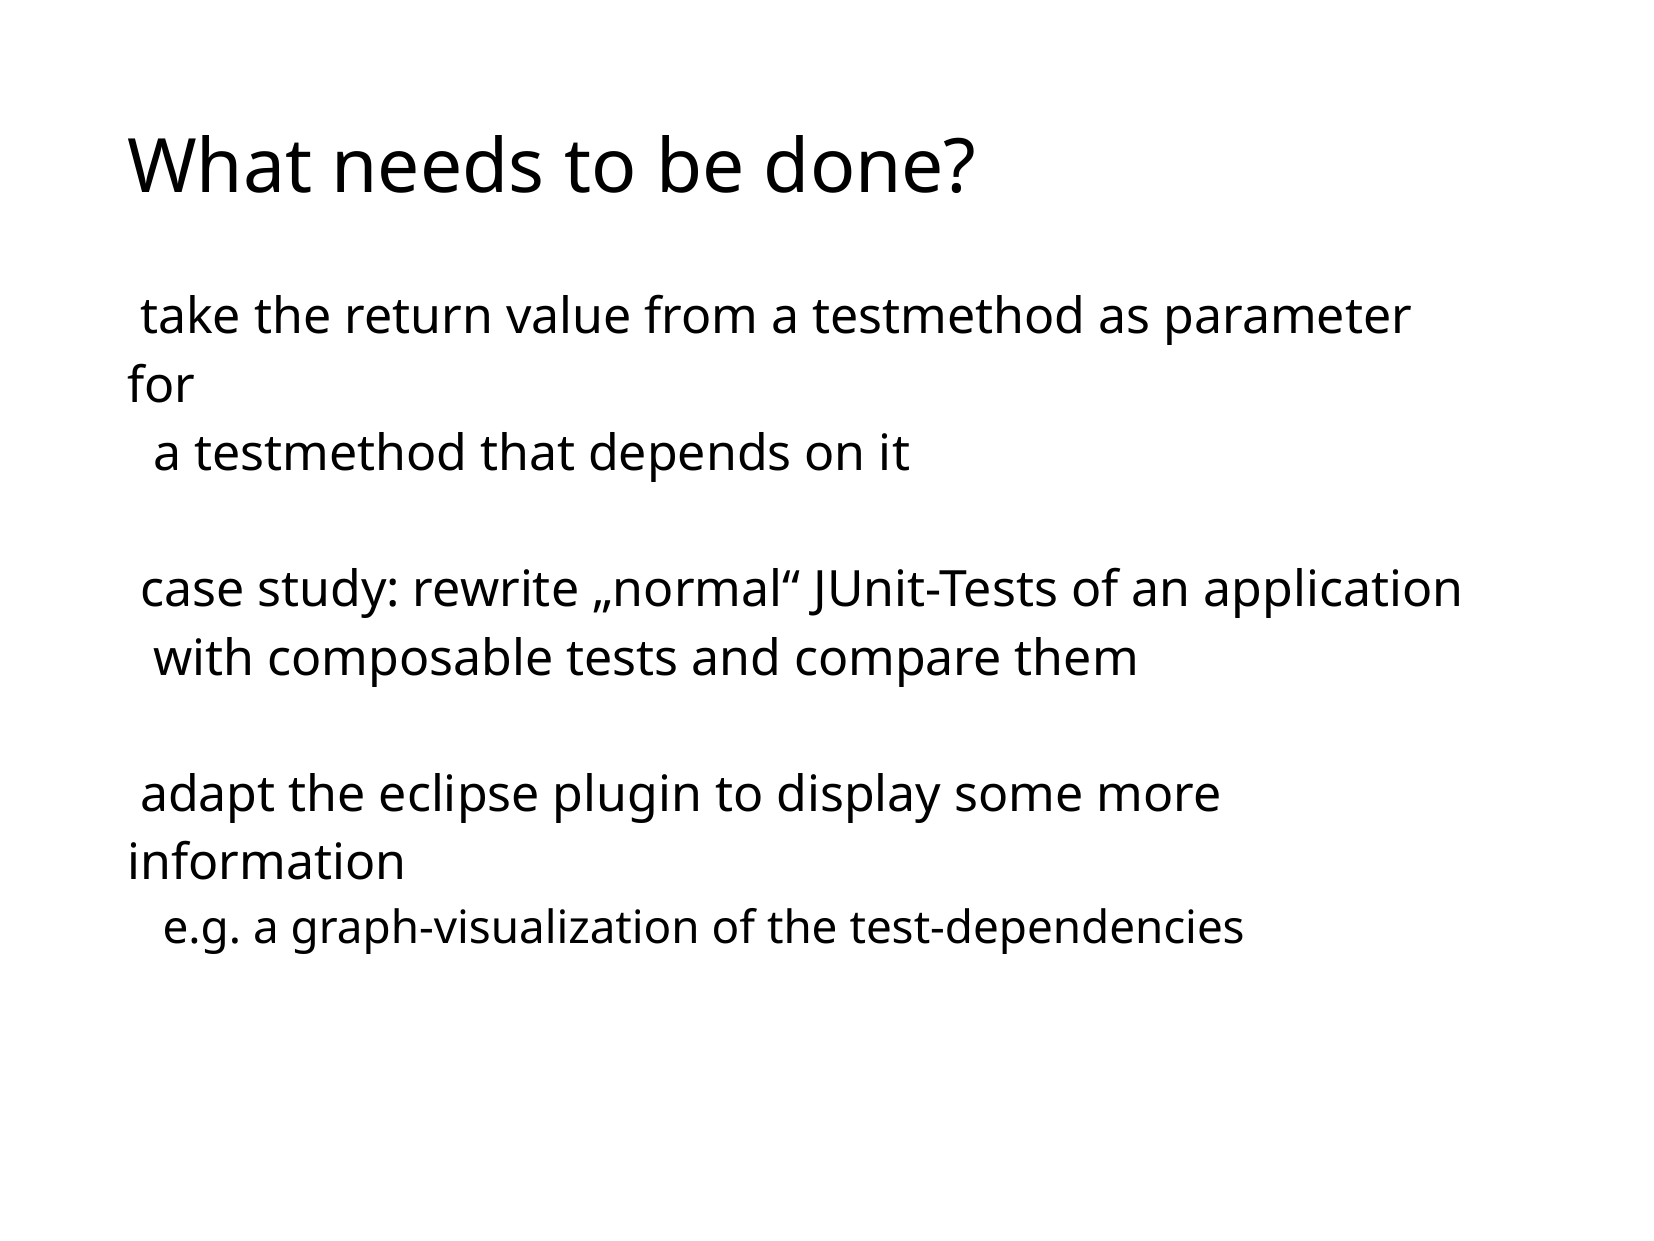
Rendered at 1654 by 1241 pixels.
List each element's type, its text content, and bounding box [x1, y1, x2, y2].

text_box What needs to be done? [112, 104, 1501, 208]
text_box take the return value from a testmethod as parameter for a testmethod that depends on it case study: rewrite „normal“ JUnit-Tests of an application with composable tests and compare them adapt the eclipse plugin to display some more information e.g. a graph-visualization of the test-dependencies [112, 272, 1501, 747]
